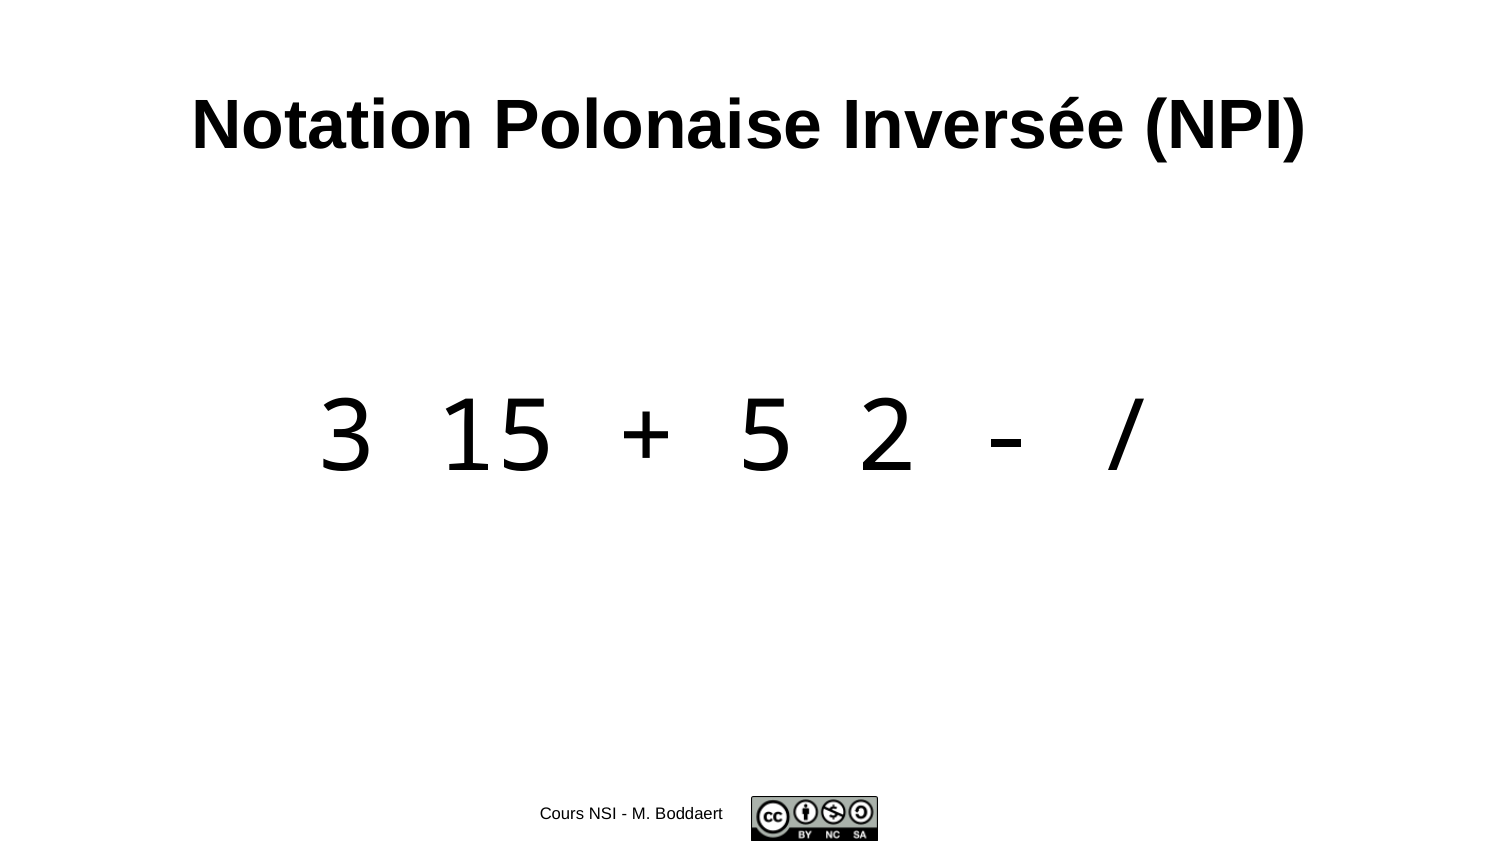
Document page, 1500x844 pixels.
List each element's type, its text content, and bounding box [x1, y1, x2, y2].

title Notation Polonaise Inversée (NPI) [51, 63, 1449, 178]
picture [751, 796, 878, 841]
text_box 3 15 + 5 2 - / [301, 355, 1172, 471]
